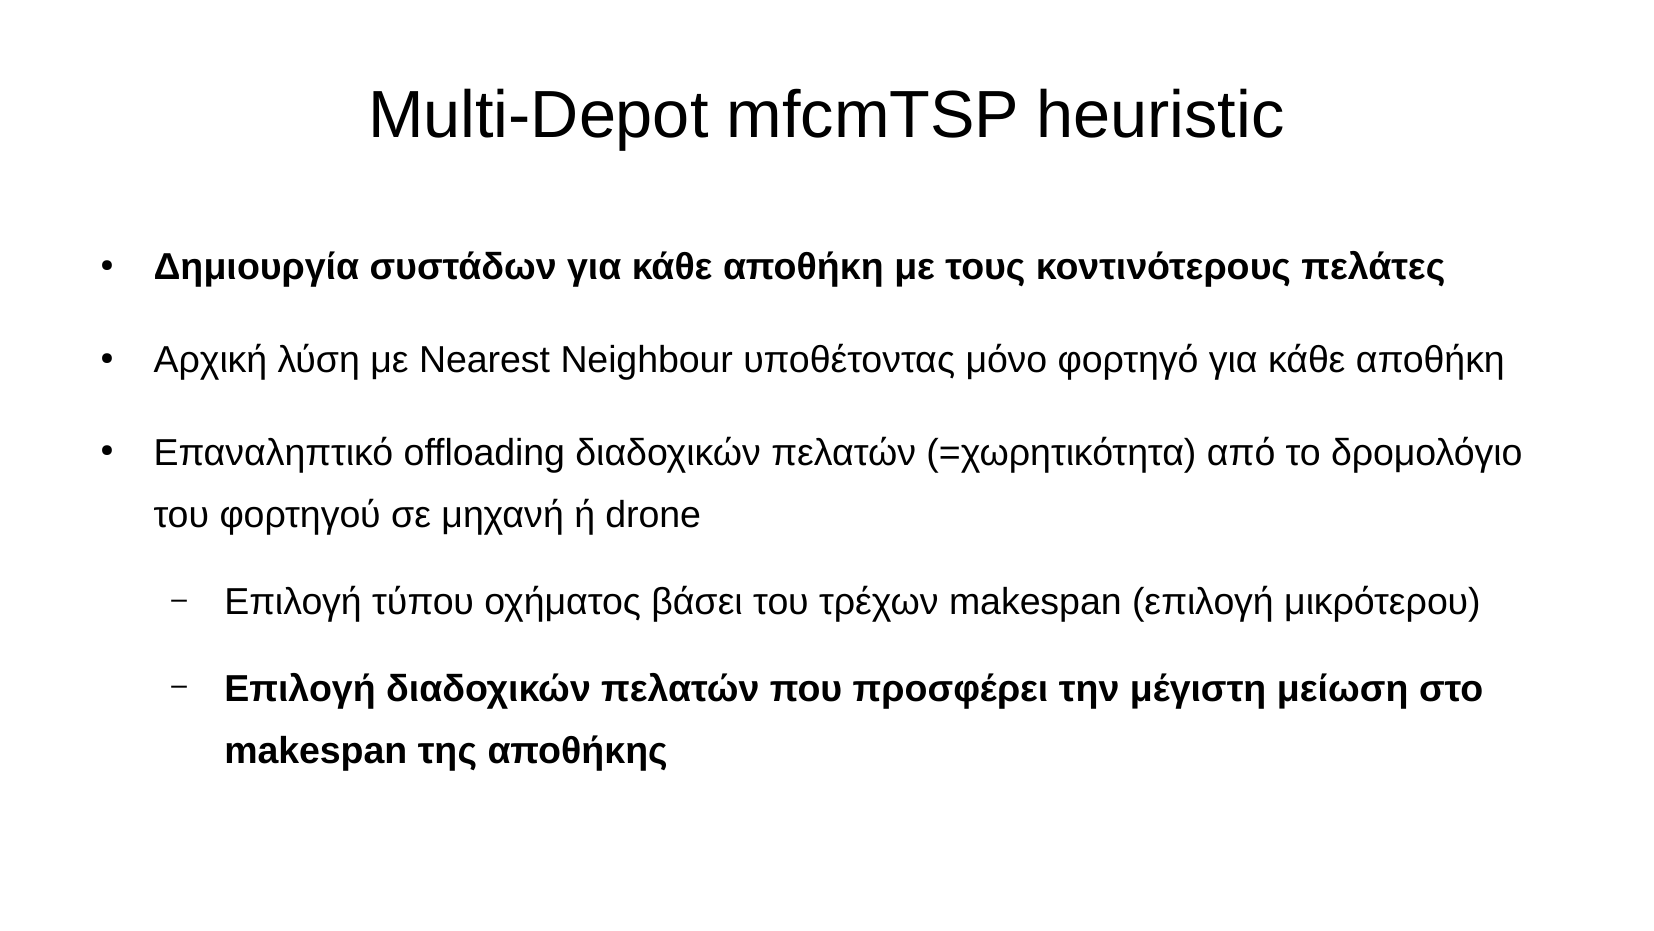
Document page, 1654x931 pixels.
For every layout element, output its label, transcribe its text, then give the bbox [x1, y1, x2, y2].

title Multi-Depot mfcmTSP heuristic [82, 37, 1571, 193]
list Δημιουργία συστάδων για κάθε αποθήκη με τους κοντινότερους πελάτες Αρχική λύση με Nearest Neighbour υποθέτοντας μόνο φορτηγό για κάθε αποθήκη Επαναληπτικό offloading διαδοχικών πελατών (=χωρητικότητα) από το δρομολόγιο του φορτηγού σε μηχανή ή drone Επιλογή τύπου οχήματος βάσει του τρέχων makespan (επιλογή μικρότερου) Επιλογή διαδοχικών πελατών που προσφέρει την μέγιστη μείωση στο makespan της αποθήκης [82, 225, 1571, 901]
